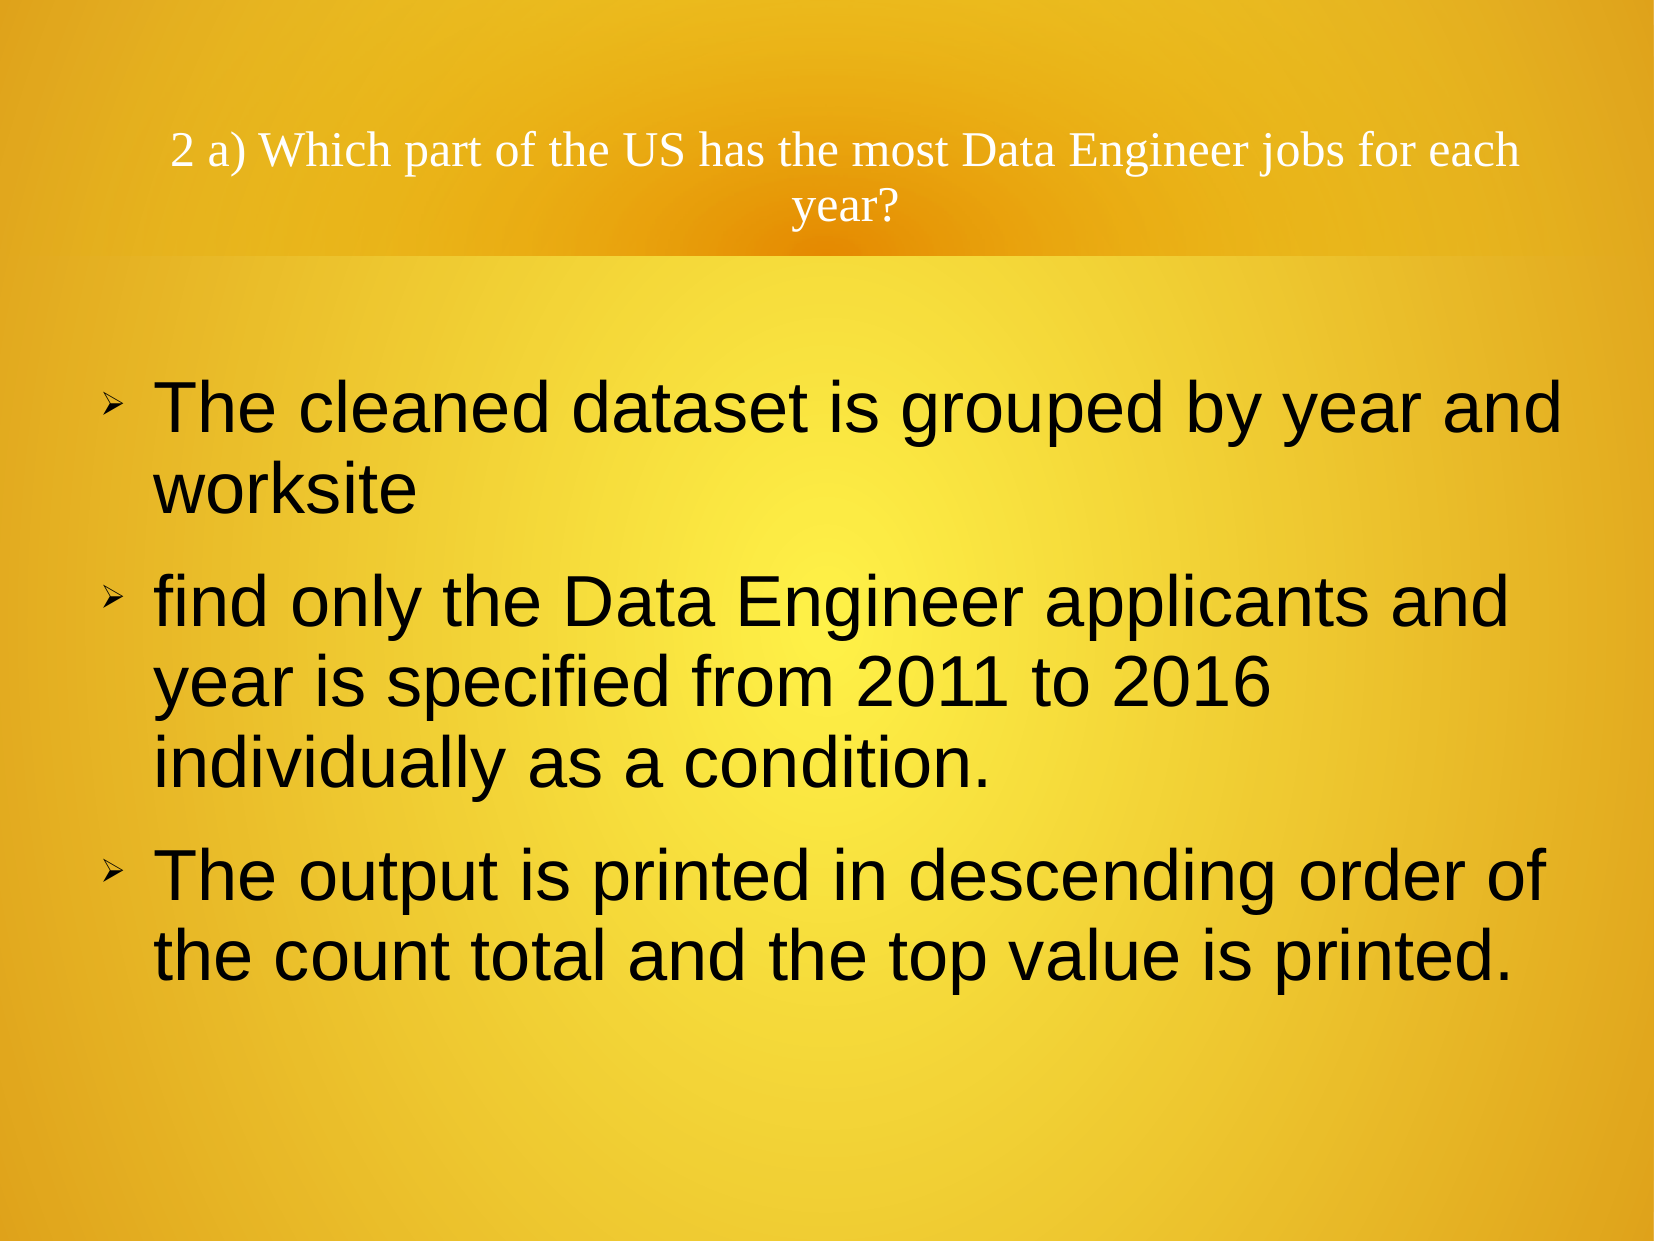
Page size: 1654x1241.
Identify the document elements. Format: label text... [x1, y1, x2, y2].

title 2 a) Which part of the US has the most Data Engineer jobs for each year? [82, 47, 1571, 252]
list The cleaned dataset is grouped by year and worksite find only the Data Engineer applicants and year is specified from 2011 to 2016 individually as a condition. The output is printed in descending order of the count total and the top value is printed. [82, 367, 1571, 1087]
